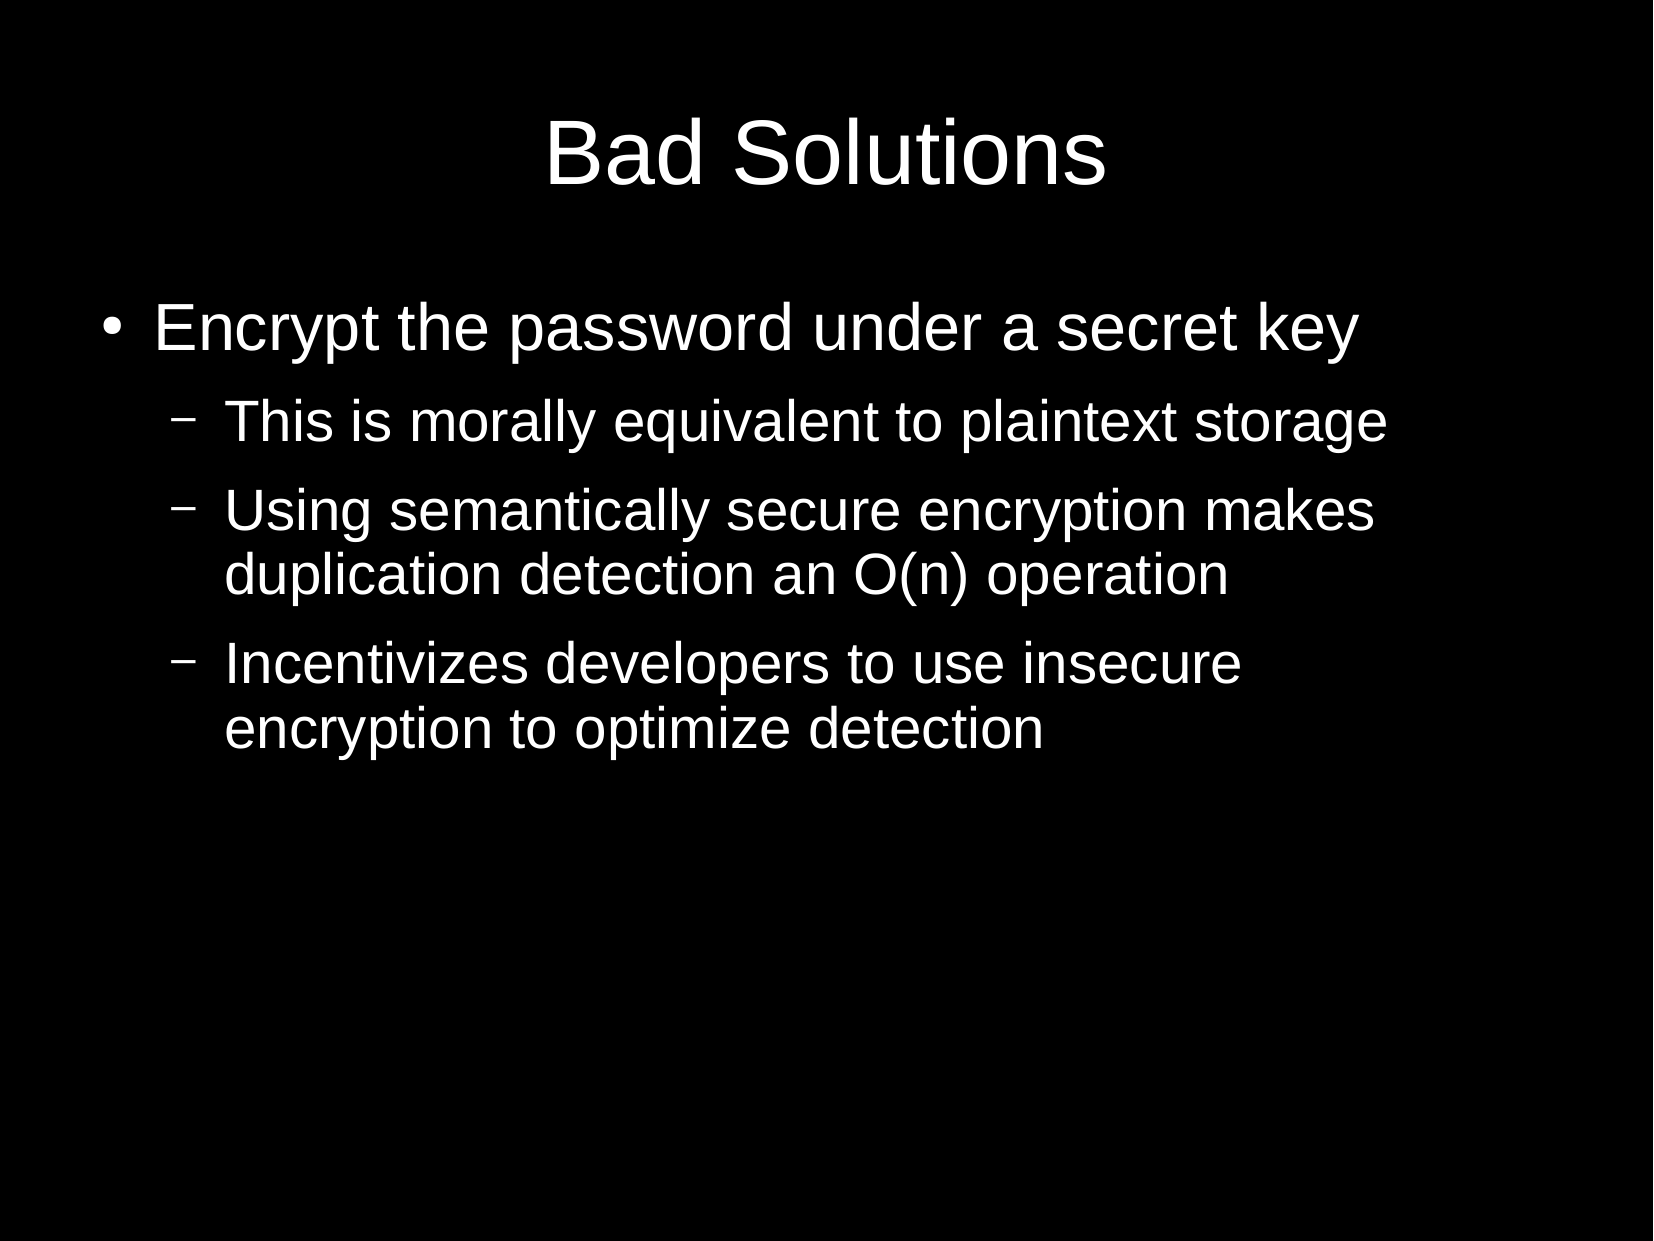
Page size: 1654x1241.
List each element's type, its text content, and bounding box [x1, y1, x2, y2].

title Bad Solutions [82, 49, 1571, 257]
list Encrypt the password under a secret key This is morally equivalent to plaintext storage Using semantically secure encryption makes duplication detection an O(n) operation Incentivizes developers to use insecure encryption to optimize detection [82, 290, 1571, 1171]
